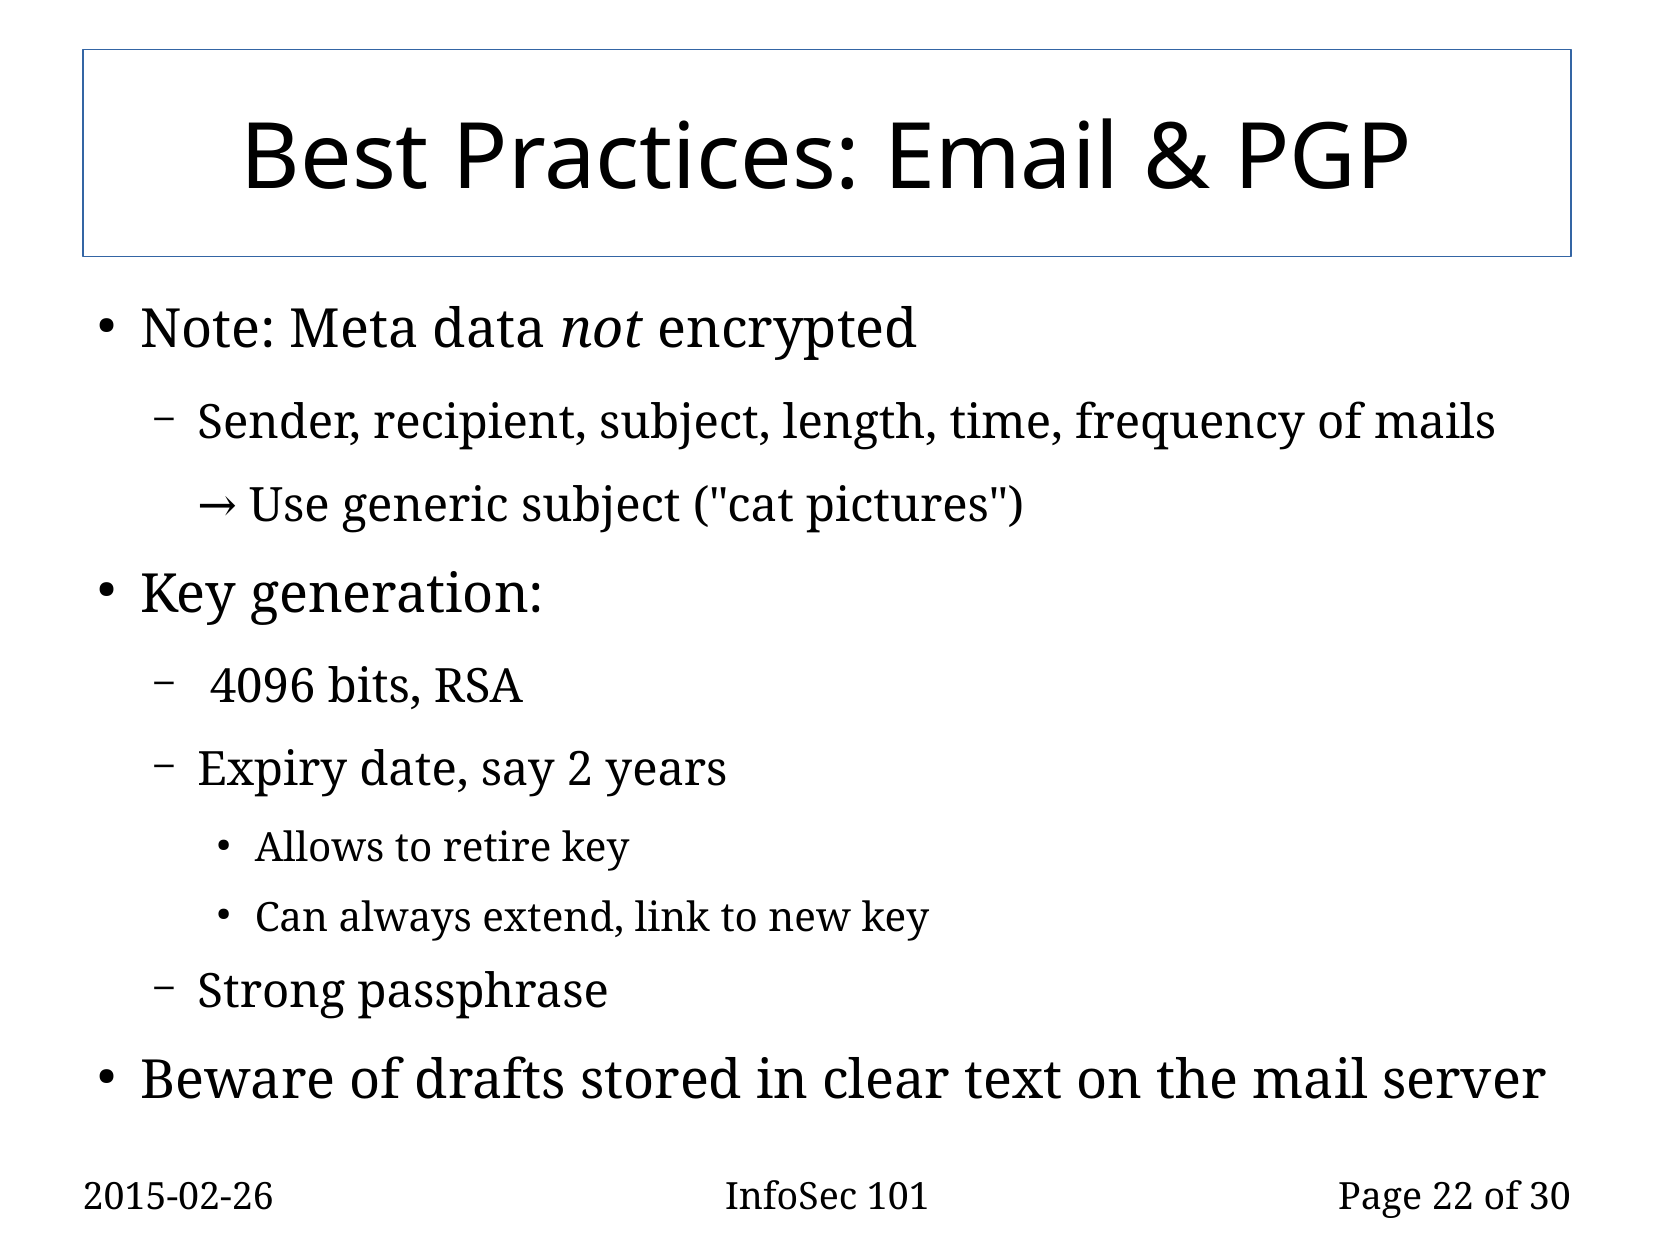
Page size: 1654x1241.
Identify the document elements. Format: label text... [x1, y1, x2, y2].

title Best Practices: Email & PGP [82, 49, 1571, 257]
list Note: Meta data not encrypted Sender, recipient, subject, length, time, frequency of mails → Use generic subject ("cat pictures") Key generation: 4096 bits, RSA Expiry date, say 2 years Allows to retire key Can always extend, link to new key Strong passphrase Beware of drafts stored in clear text on the mail server [82, 290, 1571, 1126]
